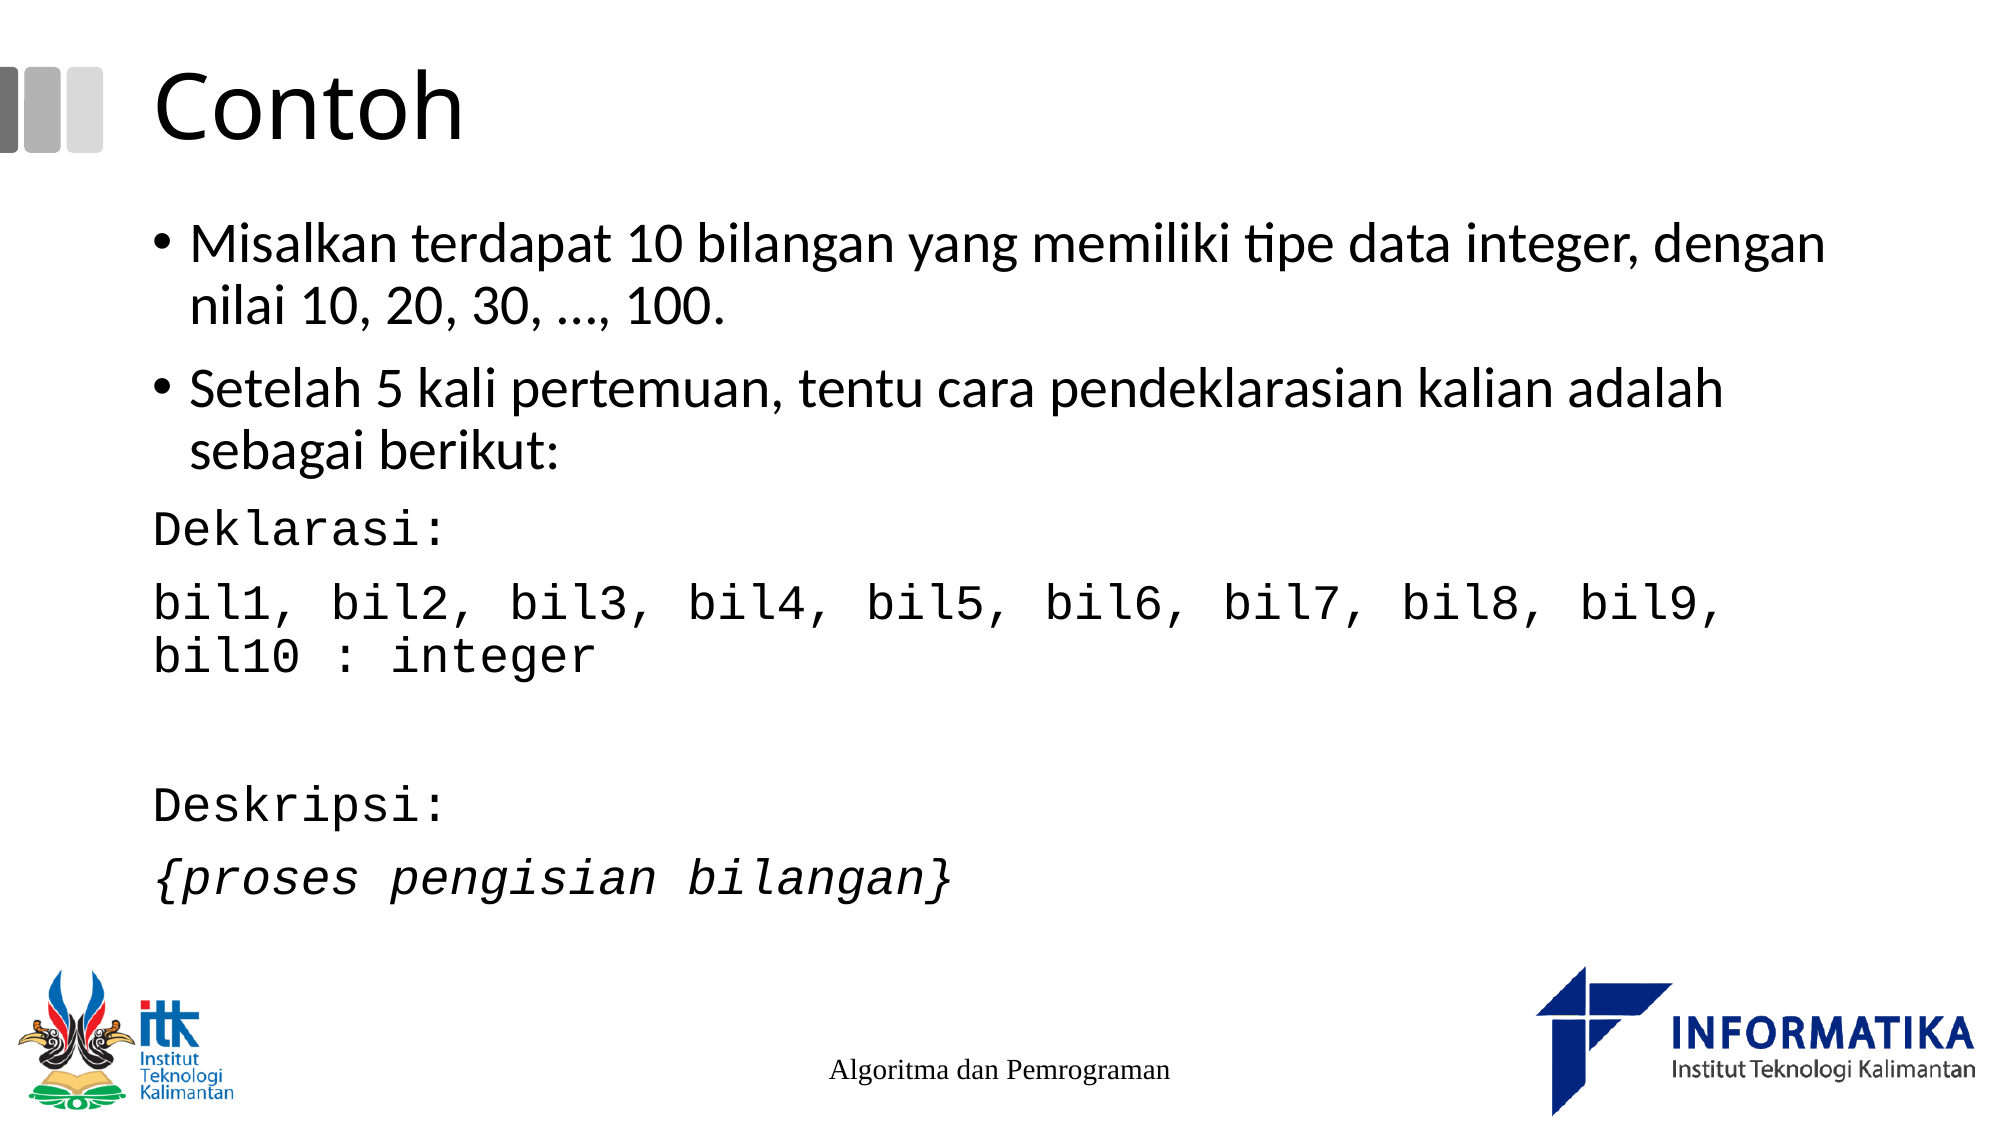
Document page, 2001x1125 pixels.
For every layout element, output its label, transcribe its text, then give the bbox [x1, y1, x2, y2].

list Misalkan terdapat 10 bilangan yang memiliki tipe data integer, dengan nilai 10, 20, 30, …, 100. Setelah 5 kali pertemuan, tentu cara pendeklarasian kalian adalah sebagai berikut: Deklarasi: bil1, bil2, bil3, bil4, bil5, bil6, bil7, bil8, bil9, bil10 : integer Deskripsi: {proses pengisian bilangan} [137, 205, 1863, 920]
picture [1534, 965, 1976, 1118]
picture [0, 935, 252, 1125]
title Contoh [137, 1, 1863, 205]
